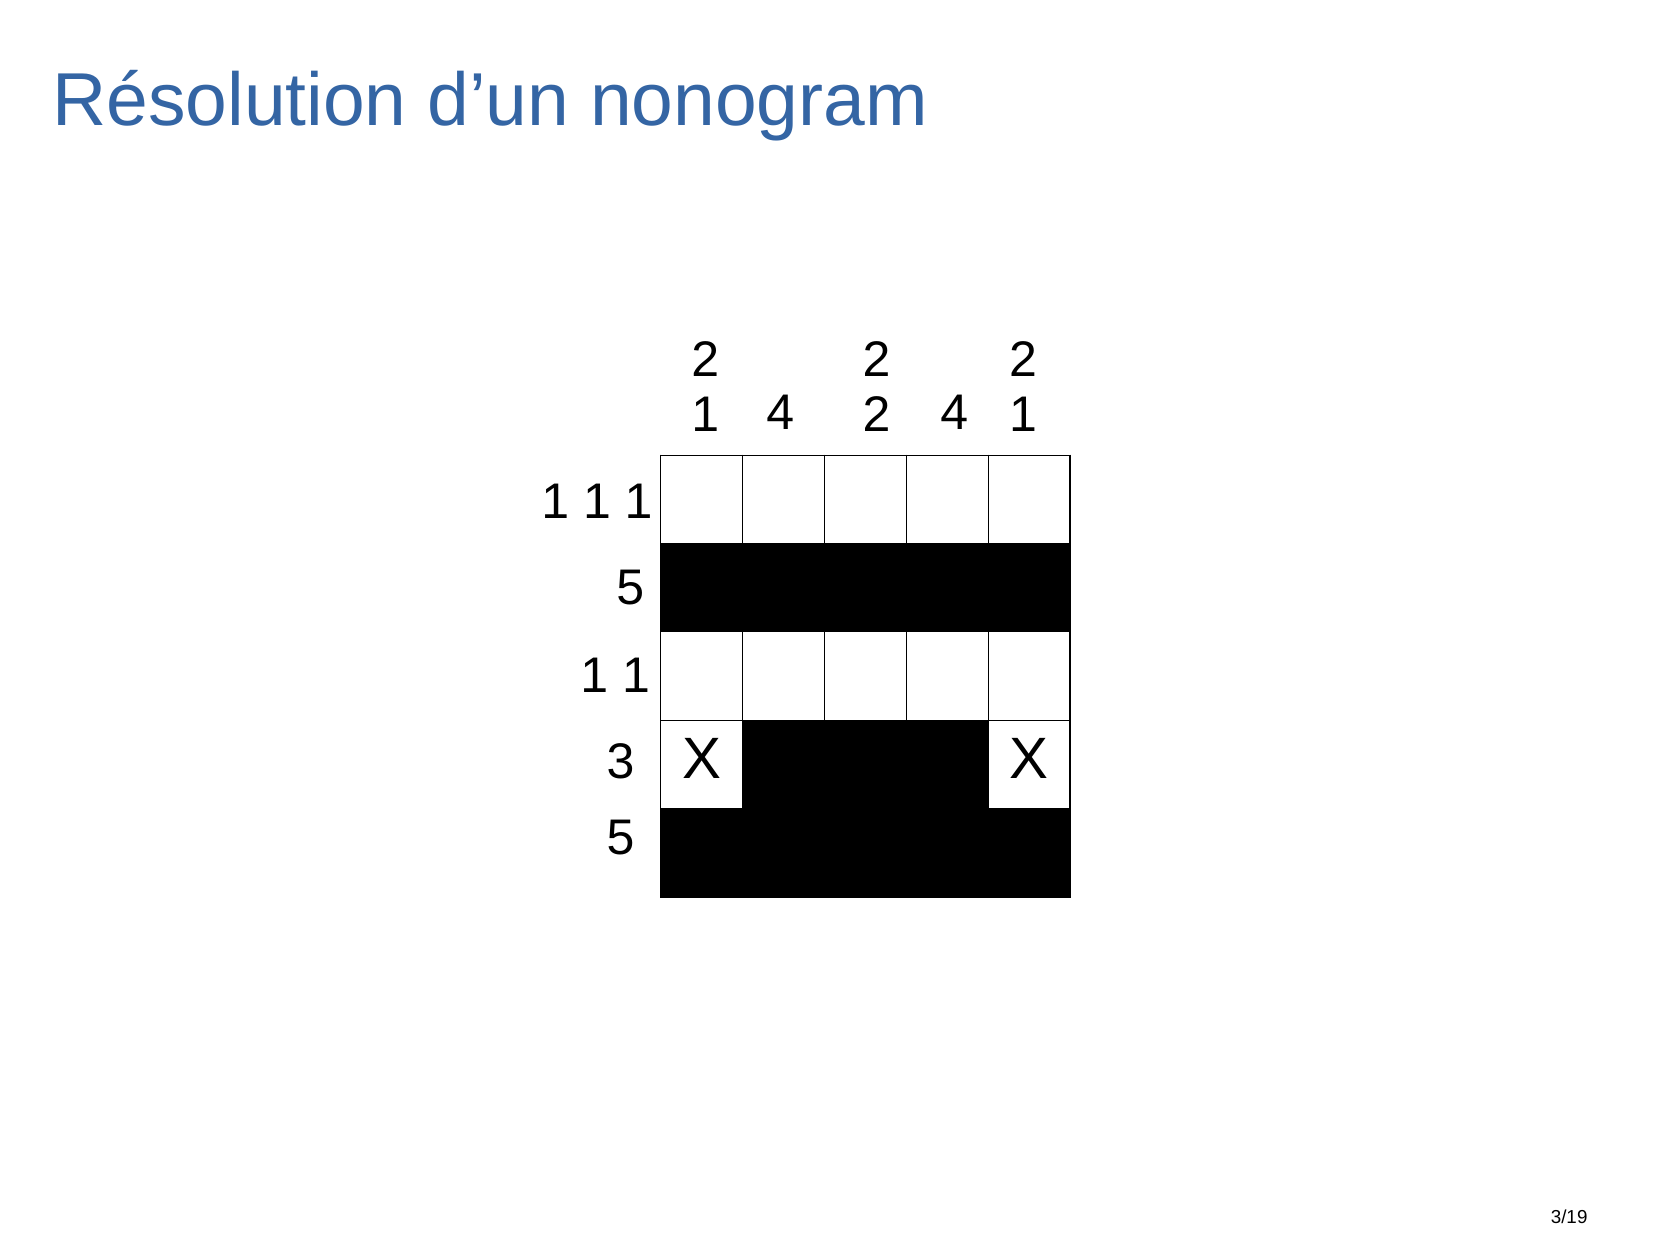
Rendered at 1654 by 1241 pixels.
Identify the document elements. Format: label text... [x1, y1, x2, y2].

table_cell X [989, 721, 1069, 808]
table_cell [825, 721, 906, 808]
table_header [907, 456, 988, 543]
table_header [825, 456, 906, 543]
table_cell [743, 809, 824, 897]
text_box 1 1 [565, 639, 679, 716]
text_box 2 1 [676, 323, 735, 456]
table_cell [989, 809, 1069, 897]
text_box 4 [925, 376, 964, 453]
table_cell [743, 721, 824, 808]
table_cell [989, 632, 1069, 720]
table_cell [661, 809, 742, 897]
text_box 1 1 1 [526, 465, 677, 552]
table_header [743, 456, 824, 543]
text_box 5 [601, 552, 677, 640]
text_box 4 [751, 376, 790, 453]
text_box 2 1 [994, 323, 1052, 456]
table_cell [907, 544, 988, 631]
text_box Résolution d’un nonogram [37, 50, 1013, 151]
text_box 3 [591, 726, 650, 802]
table_cell X [661, 721, 742, 808]
text_box 3/19 [1536, 1198, 1613, 1235]
table_cell [743, 544, 824, 631]
table_header [661, 456, 742, 543]
table_cell [989, 544, 1069, 631]
table_cell [907, 809, 988, 897]
table_cell [825, 809, 906, 897]
table_cell [907, 632, 988, 720]
table_cell [907, 721, 988, 808]
text_box 5 [591, 802, 643, 878]
table_cell [677, 544, 742, 631]
table_cell [825, 544, 906, 631]
table_cell [661, 632, 742, 720]
table_cell [743, 632, 824, 720]
table_header [989, 456, 1069, 543]
text_box 2 2 [847, 323, 886, 456]
table_cell [825, 632, 906, 720]
